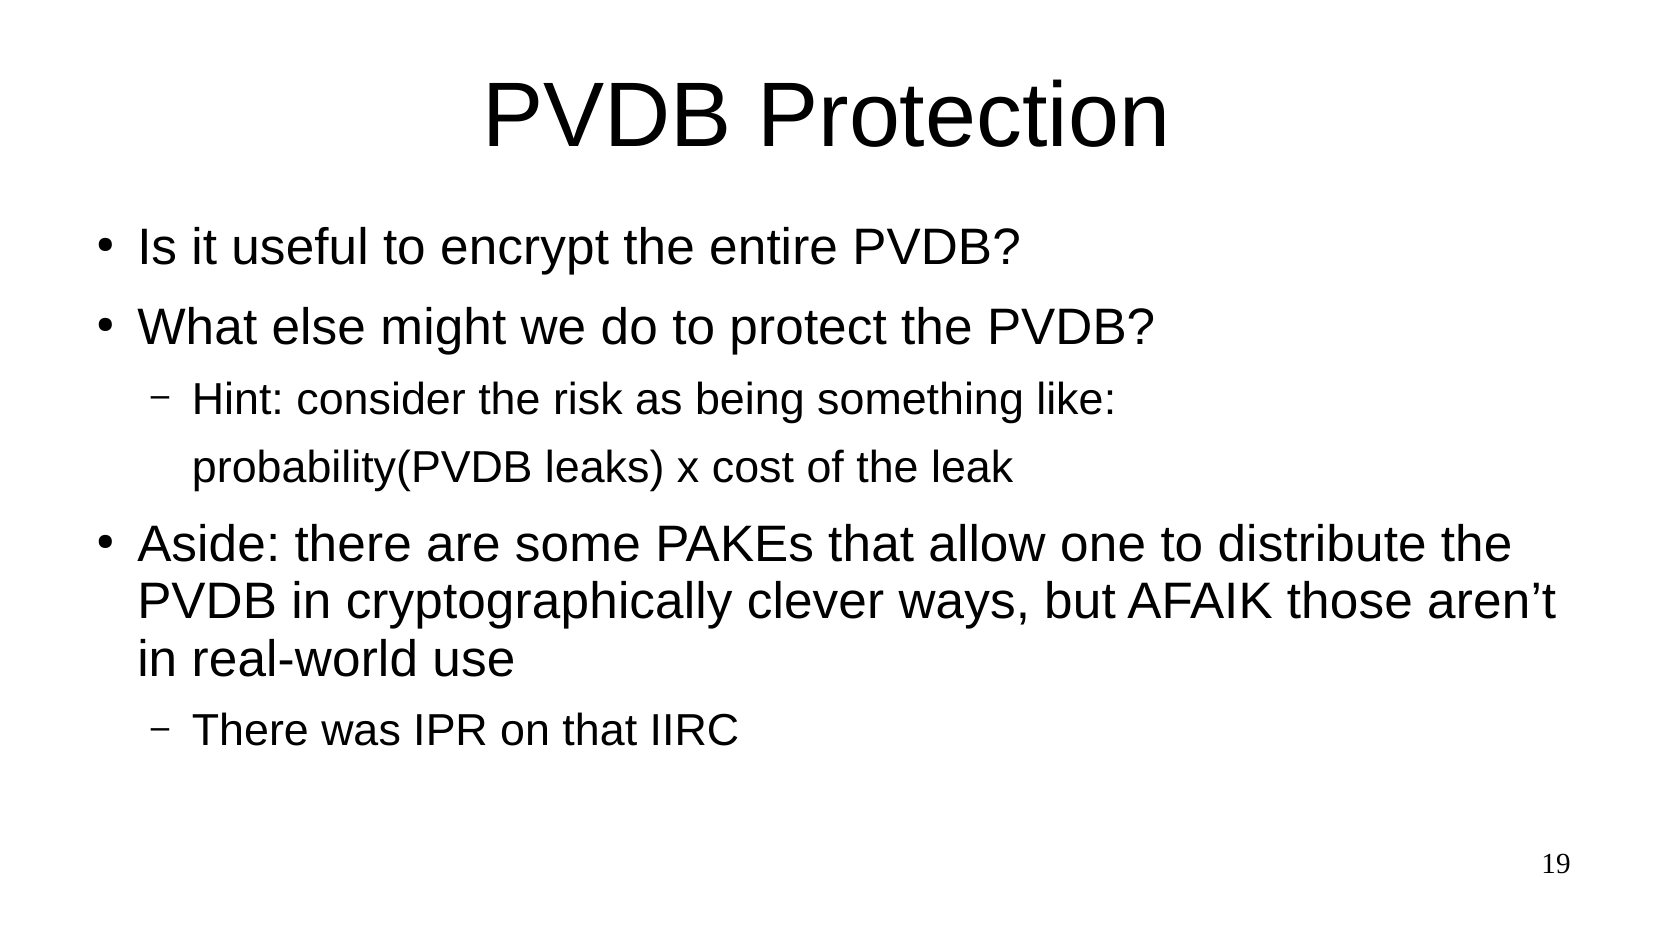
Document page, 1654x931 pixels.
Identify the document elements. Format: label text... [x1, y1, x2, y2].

title PVDB Protection [82, 37, 1571, 193]
list Is it useful to encrypt the entire PVDB? What else might we do to protect the PVDB? Hint: consider the risk as being something like: probability(PVDB leaks) x cost of the leak Aside: there are some PAKEs that allow one to distribute the PVDB in cryptographically clever ways, but AFAIK those aren’t in real-world use There was IPR on that IIRC [82, 217, 1571, 758]
